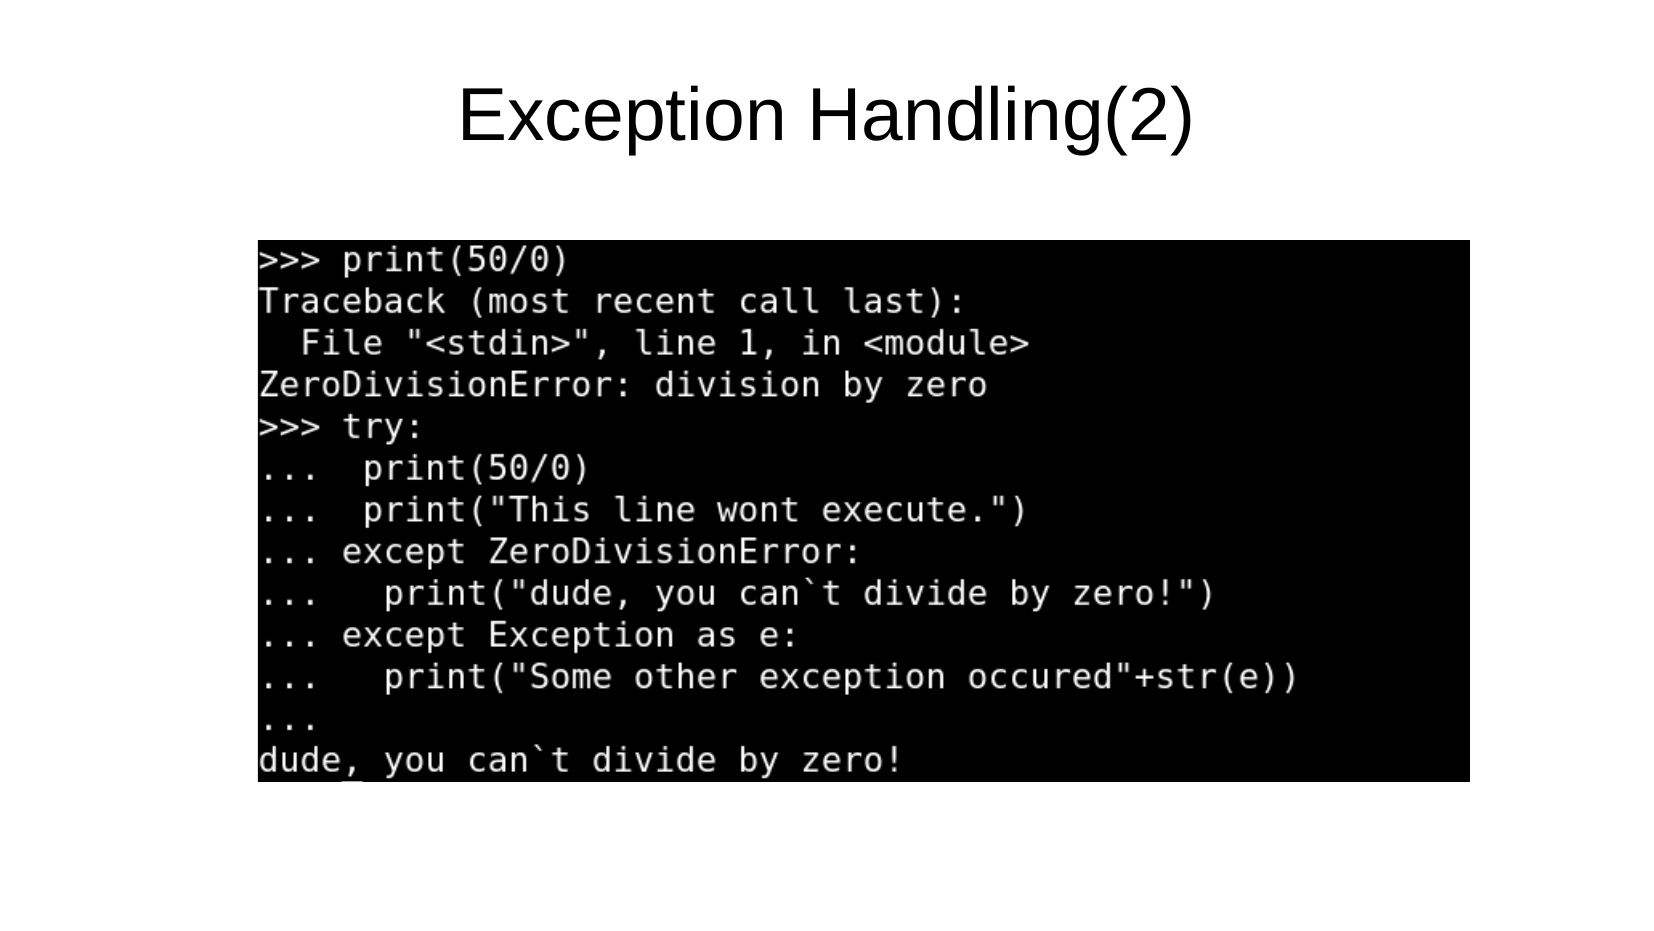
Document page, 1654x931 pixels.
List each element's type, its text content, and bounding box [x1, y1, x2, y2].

picture [257, 240, 1471, 782]
title Exception Handling(2) [82, 37, 1571, 193]
